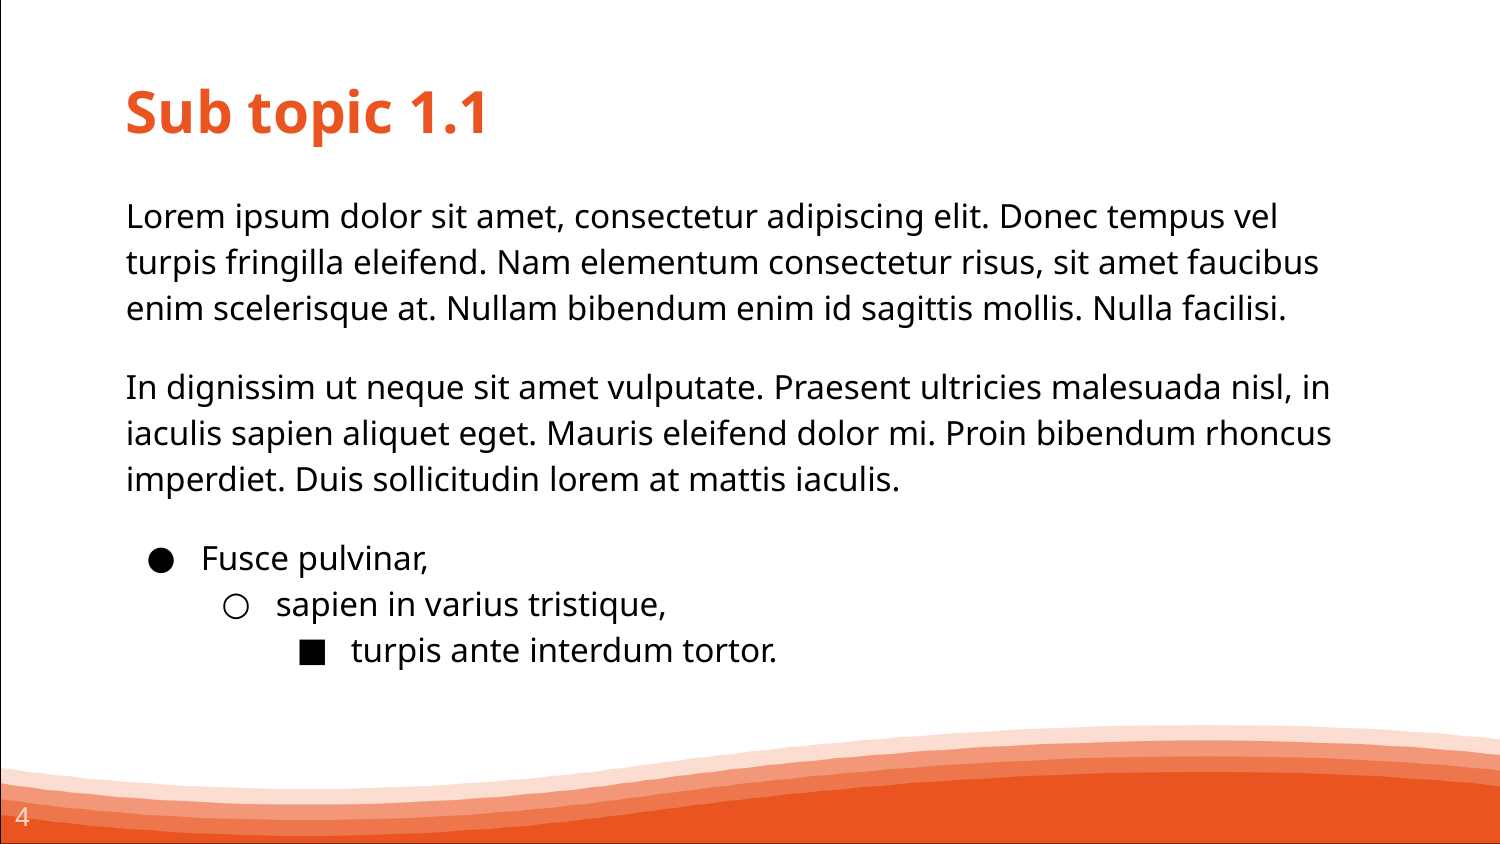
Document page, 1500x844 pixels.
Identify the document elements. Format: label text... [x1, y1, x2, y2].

picture [0, 0, 1500, 844]
title Sub topic 1.1 [125, 31, 1376, 189]
list Lorem ipsum dolor sit amet, consectetur adipiscing elit. Donec tempus vel turpis fringilla eleifend. Nam elementum consectetur risus, sit amet faucibus enim scelerisque at. Nullam bibendum enim id sagittis mollis. Nulla facilisi. In dignissim ut neque sit amet vulputate. Praesent ultricies malesuada nisl, in iaculis sapien aliquet eget. Mauris eleifend dolor mi. Proin bibendum rhoncus imperdiet. Duis sollicitudin lorem at mattis iaculis. Fusce pulvinar, sapien in varius tristique, turpis ante interdum tortor. [125, 189, 1376, 750]
slide_number 1 [0, 793, 55, 838]
